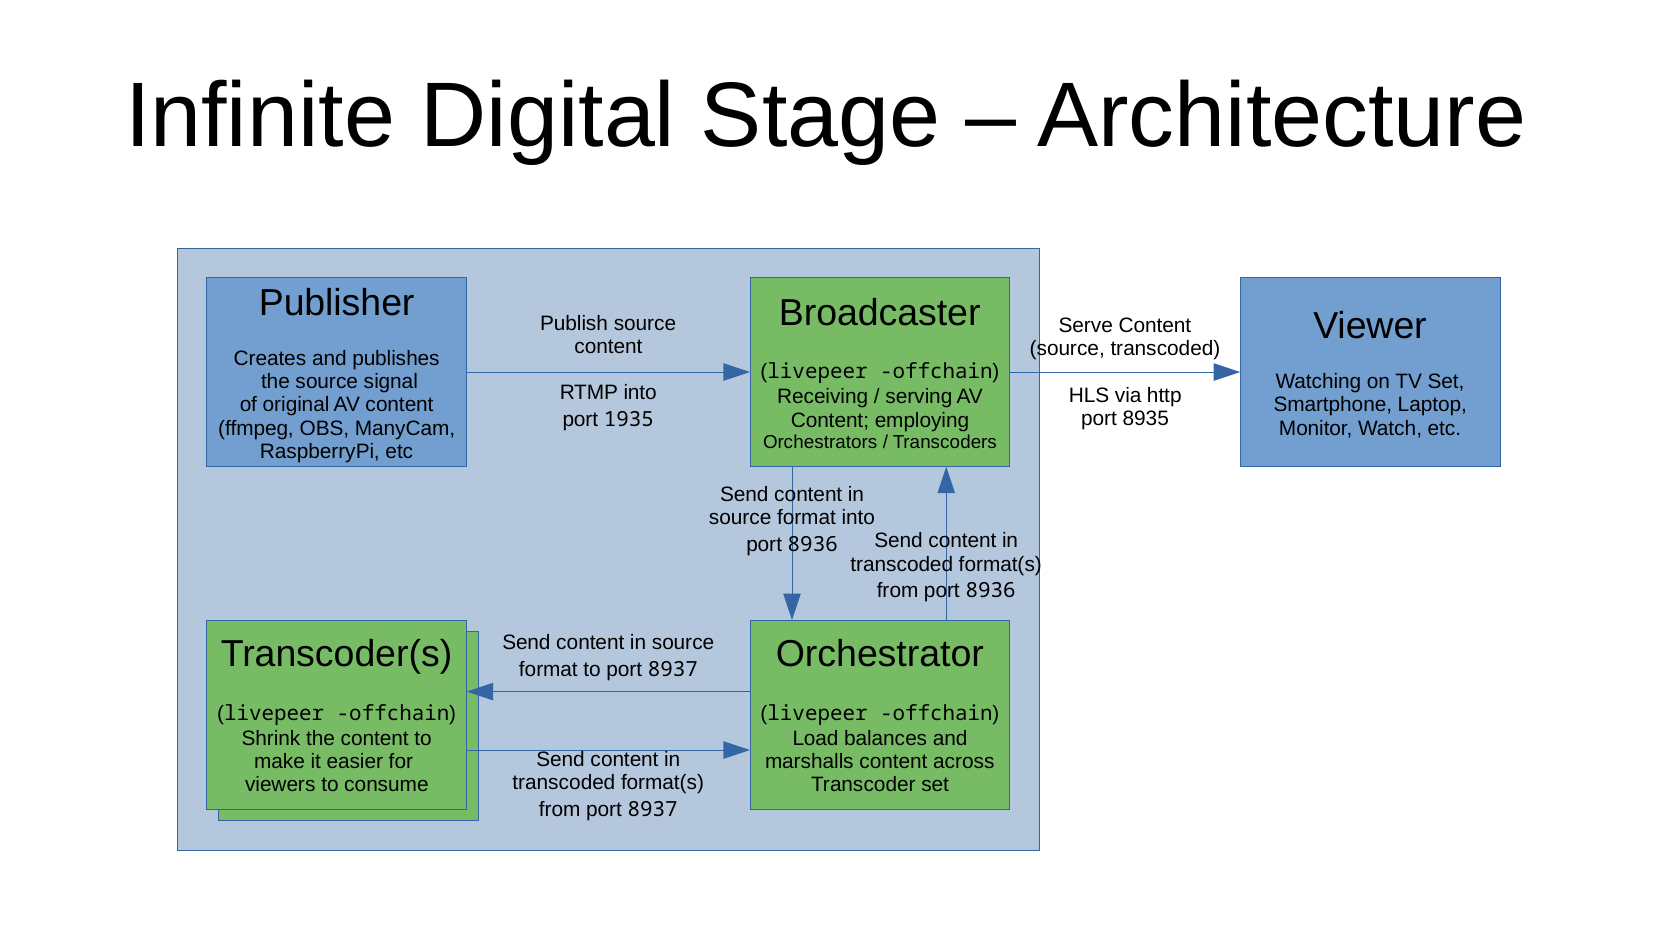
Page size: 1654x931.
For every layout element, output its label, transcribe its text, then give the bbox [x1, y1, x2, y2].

text_box Viewer Watching on TV Set, Smartphone, Laptop, Monitor, Watch, etc. [1240, 277, 1501, 467]
text_box Transcoder [218, 751, 479, 821]
title Infinite Digital Stage – Architecture [82, 37, 1571, 193]
text_box Transcoder [467, 693, 479, 750]
text_box [787, 491, 792, 500]
text_box [177, 248, 1040, 851]
text_box Orchestrator (livepeer -offchain) Load balances and marshalls content across Transcoder set [750, 620, 1010, 810]
text_box [479, 692, 750, 750]
text_box Transcoder(s) (livepeer -offchain) Shrink the content to make it easier for viewers to consume [206, 620, 467, 810]
text_box [938, 587, 944, 596]
text_box [785, 514, 791, 523]
text_box [941, 537, 946, 546]
text_box Transcoder [467, 631, 479, 691]
text_box Publisher Creates and publishes the source signal of original AV content (ffmpeg, OBS, ManyCam, RaspberryPi, etc [206, 277, 467, 467]
text_box [793, 467, 946, 620]
text_box Broadcaster (livepeer -offchain) Receiving / serving AV Content; employing Orchestrators / Transcoders [750, 277, 1010, 467]
